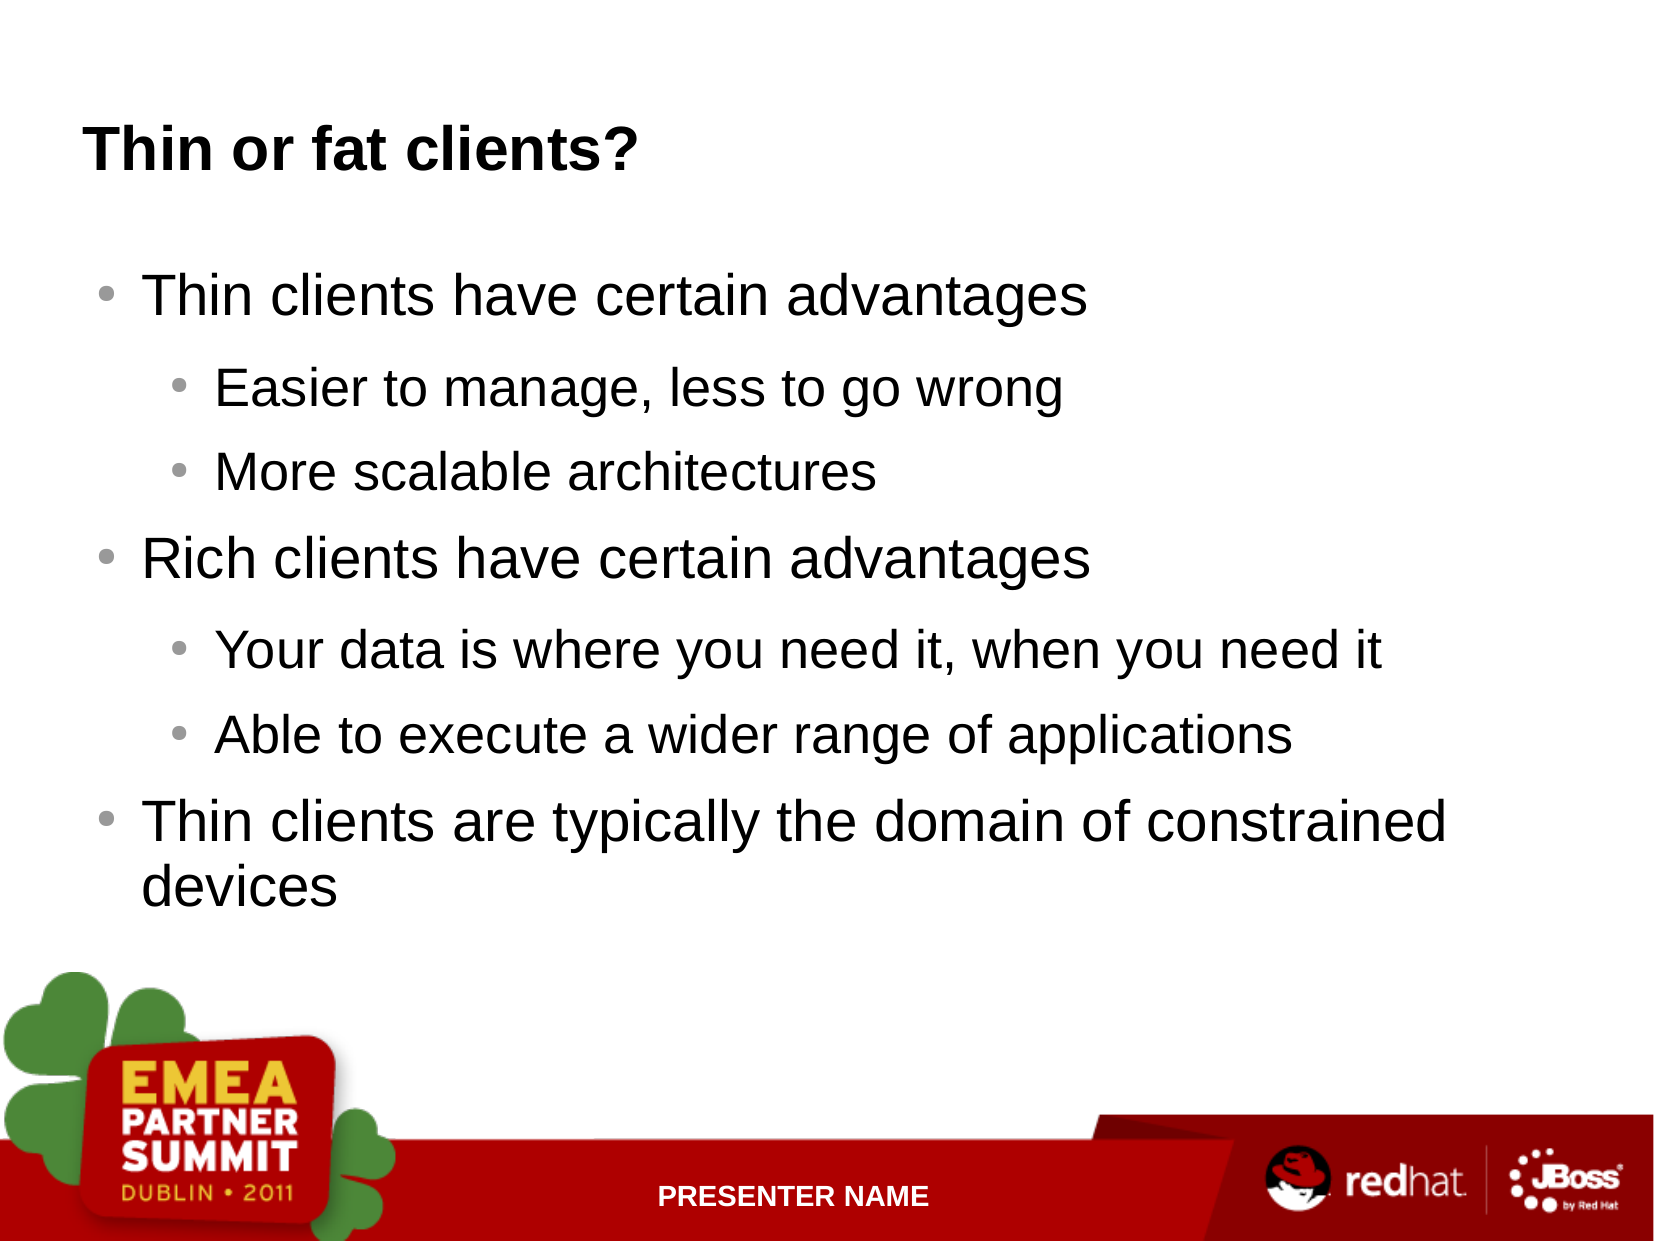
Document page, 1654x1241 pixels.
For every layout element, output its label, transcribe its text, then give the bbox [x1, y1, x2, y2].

picture [0, 972, 1654, 1241]
title Thin or fat clients? [82, 62, 1571, 236]
list Thin clients have certain advantages Easier to manage, less to go wrong More scalable architectures Rich clients have certain advantages Your data is where you need it, when you need it Able to execute a wider range of applications Thin clients are typically the domain of constrained devices [80, 262, 1570, 1042]
